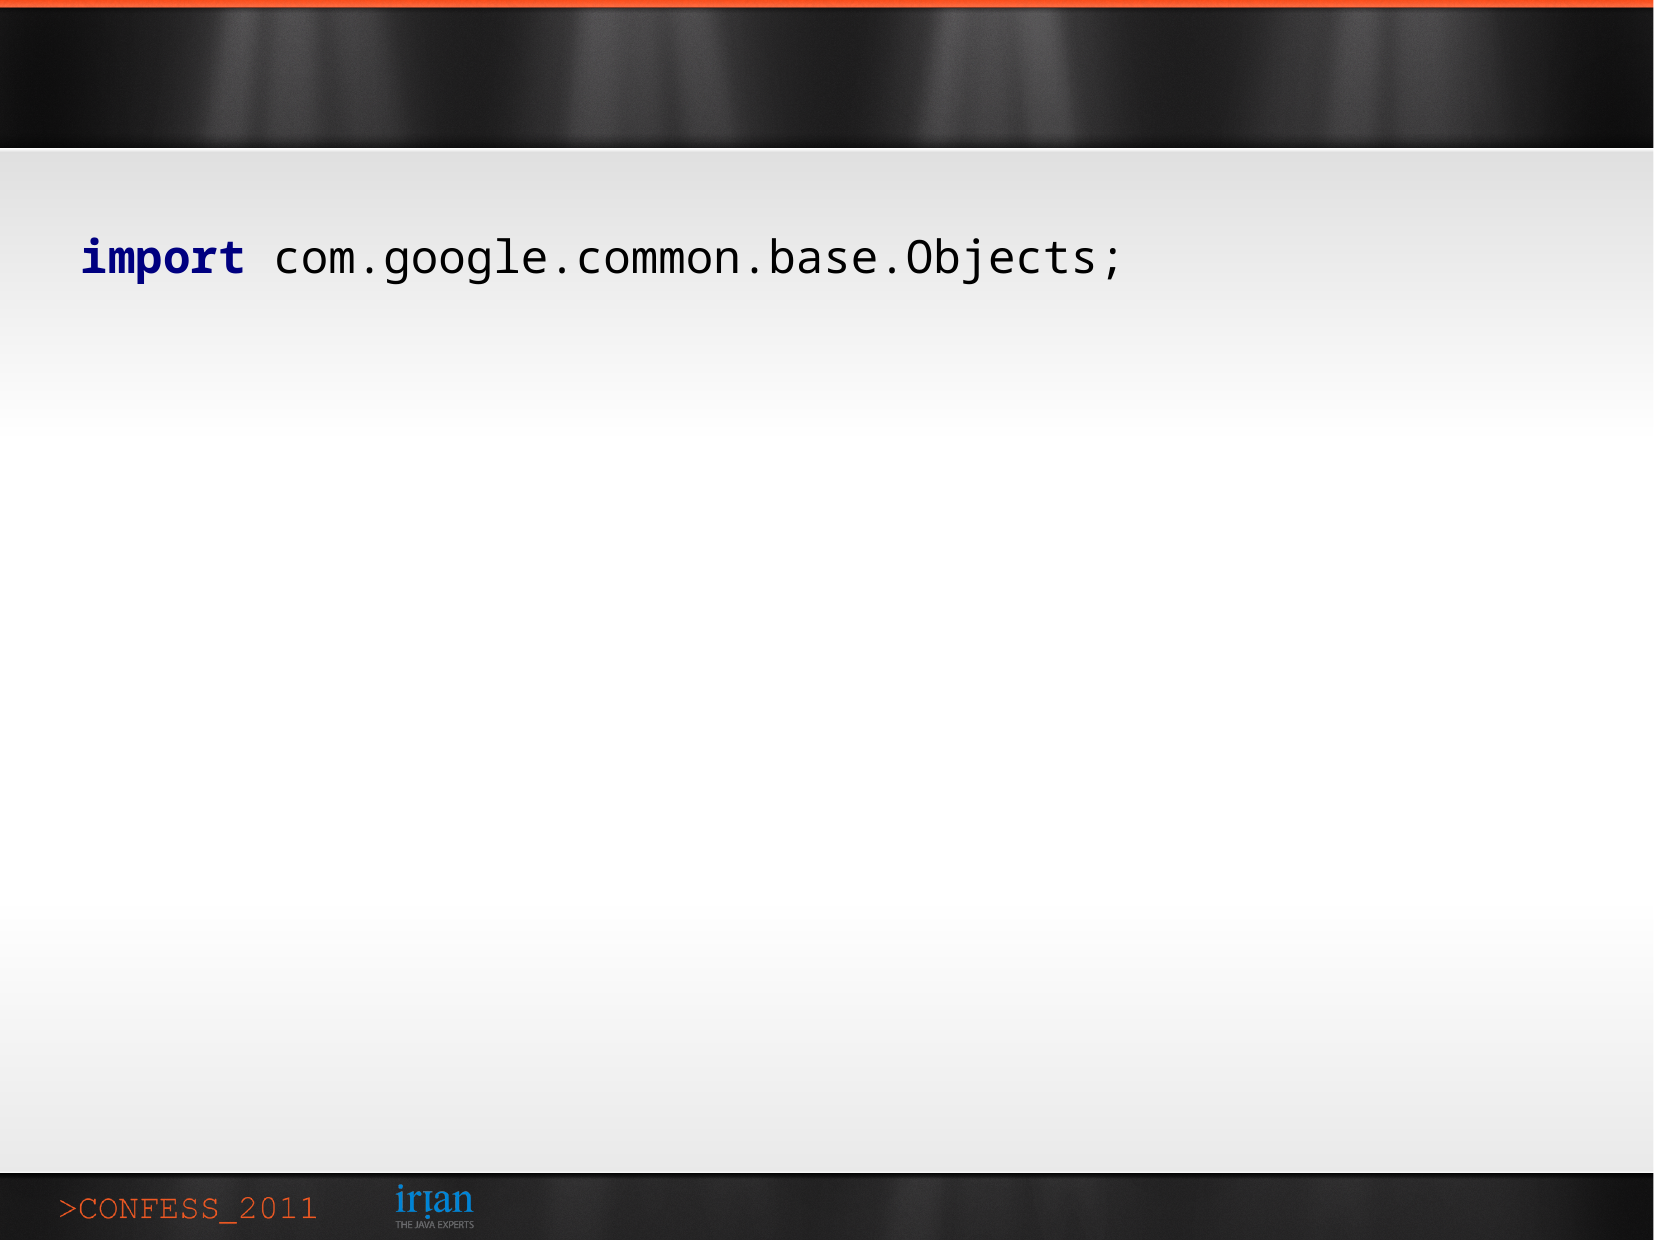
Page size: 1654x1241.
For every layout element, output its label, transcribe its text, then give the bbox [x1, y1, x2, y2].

picture [0, 0, 1654, 1240]
subtitle import com.google.common.base.Objects; [80, 225, 1654, 1125]
